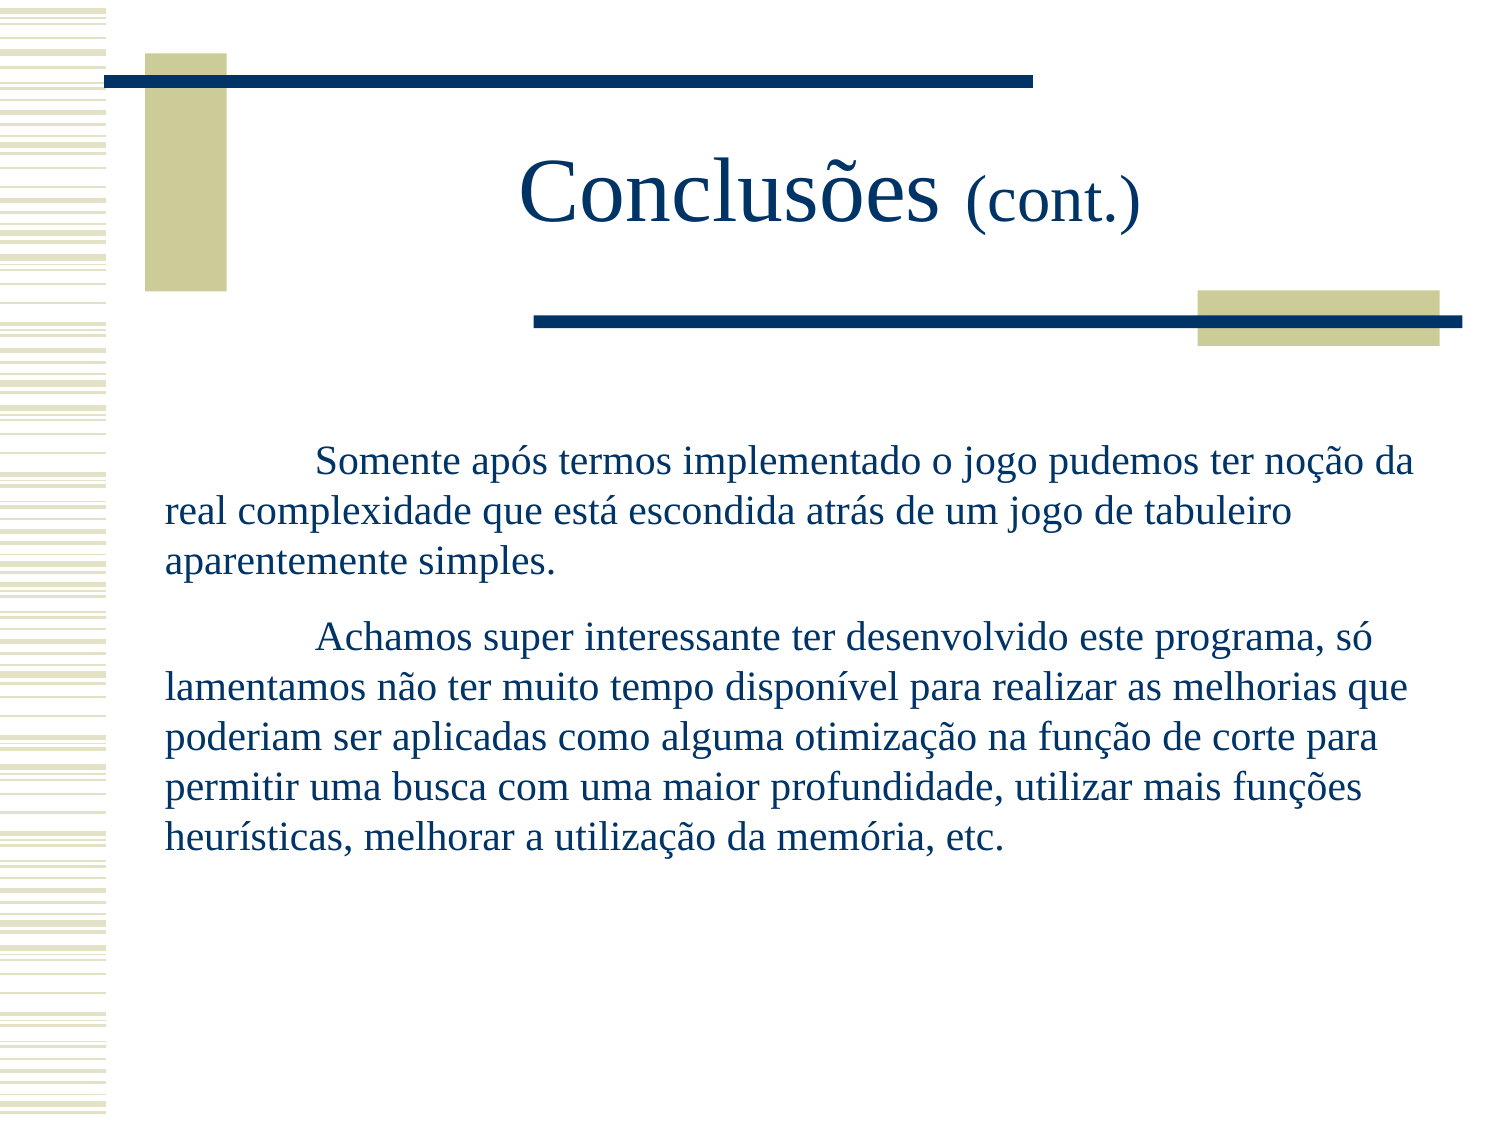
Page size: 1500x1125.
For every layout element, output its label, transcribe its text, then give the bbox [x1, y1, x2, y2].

text_box Somente após termos implementado o jogo pudemos ter noção da real complexidade que está escondida atrás de um jogo de tabuleiro aparentemente simples. Achamos super interessante ter desenvolvido este programa, só lamentamos não ter muito tempo disponível para realizar as melhorias que poderiam ser aplicadas como alguma otimização na função de corte para permitir uma busca com uma maior profundidade, utilizar mais funções heurísticas, melhorar a utilização da memória, etc. [149, 424, 1463, 867]
title Conclusões (cont.) [225, 99, 1436, 288]
